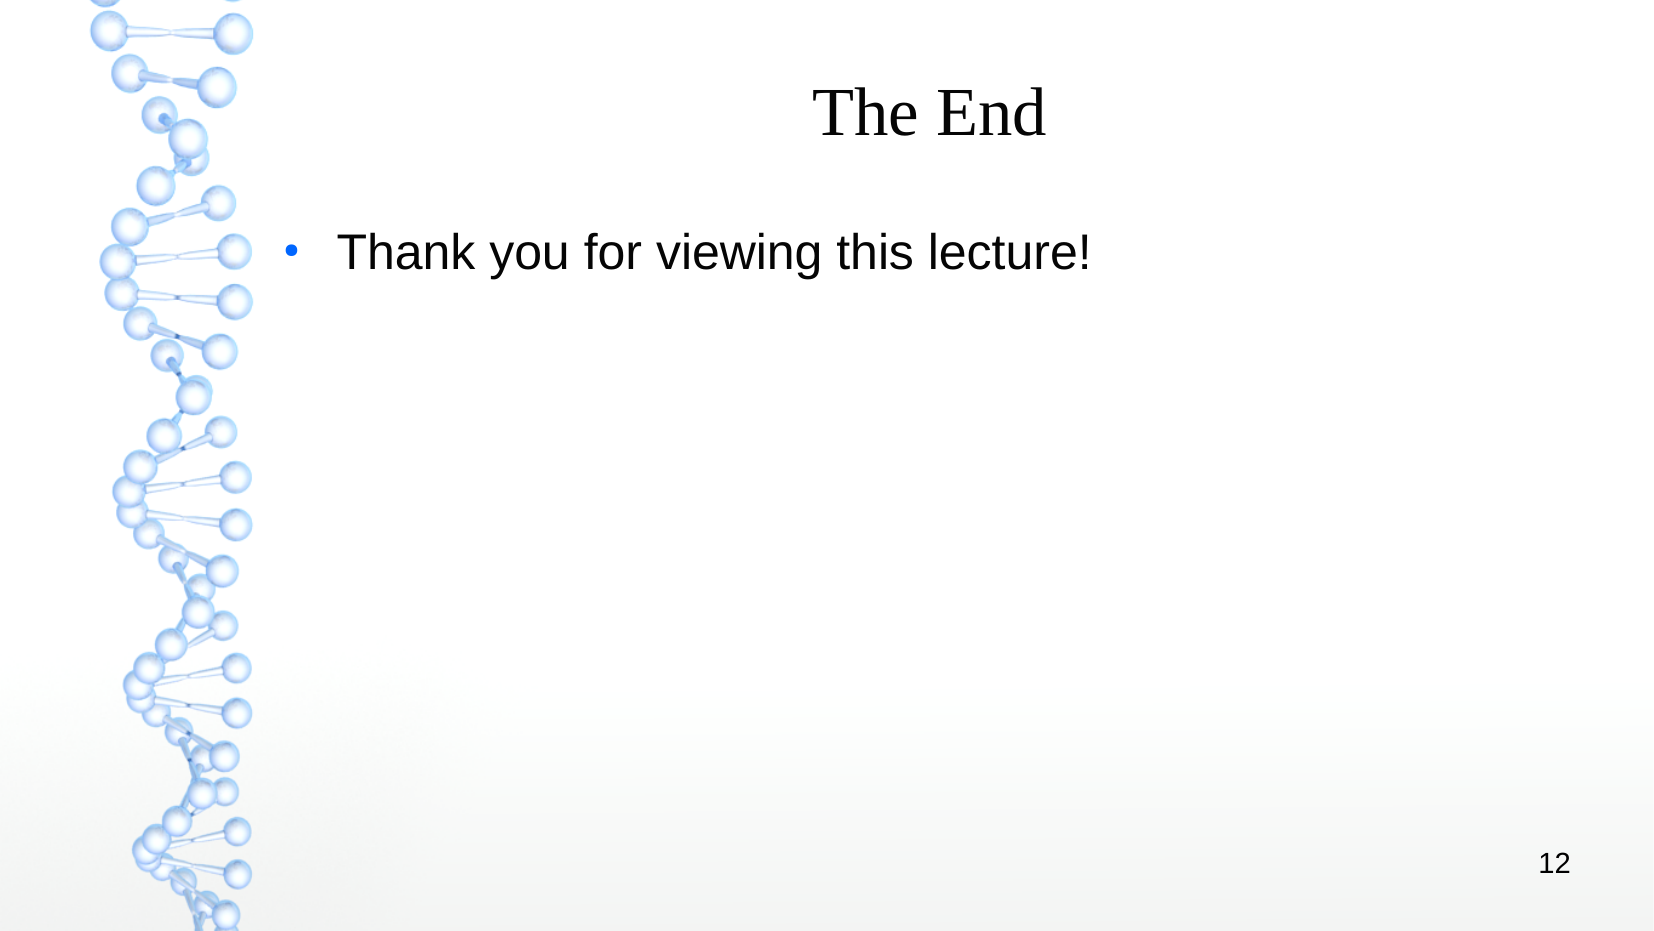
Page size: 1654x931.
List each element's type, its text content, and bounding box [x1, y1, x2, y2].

list Thank you for viewing this lecture! [265, 224, 1595, 764]
title The End [265, 35, 1595, 189]
picture [0, 0, 1654, 931]
